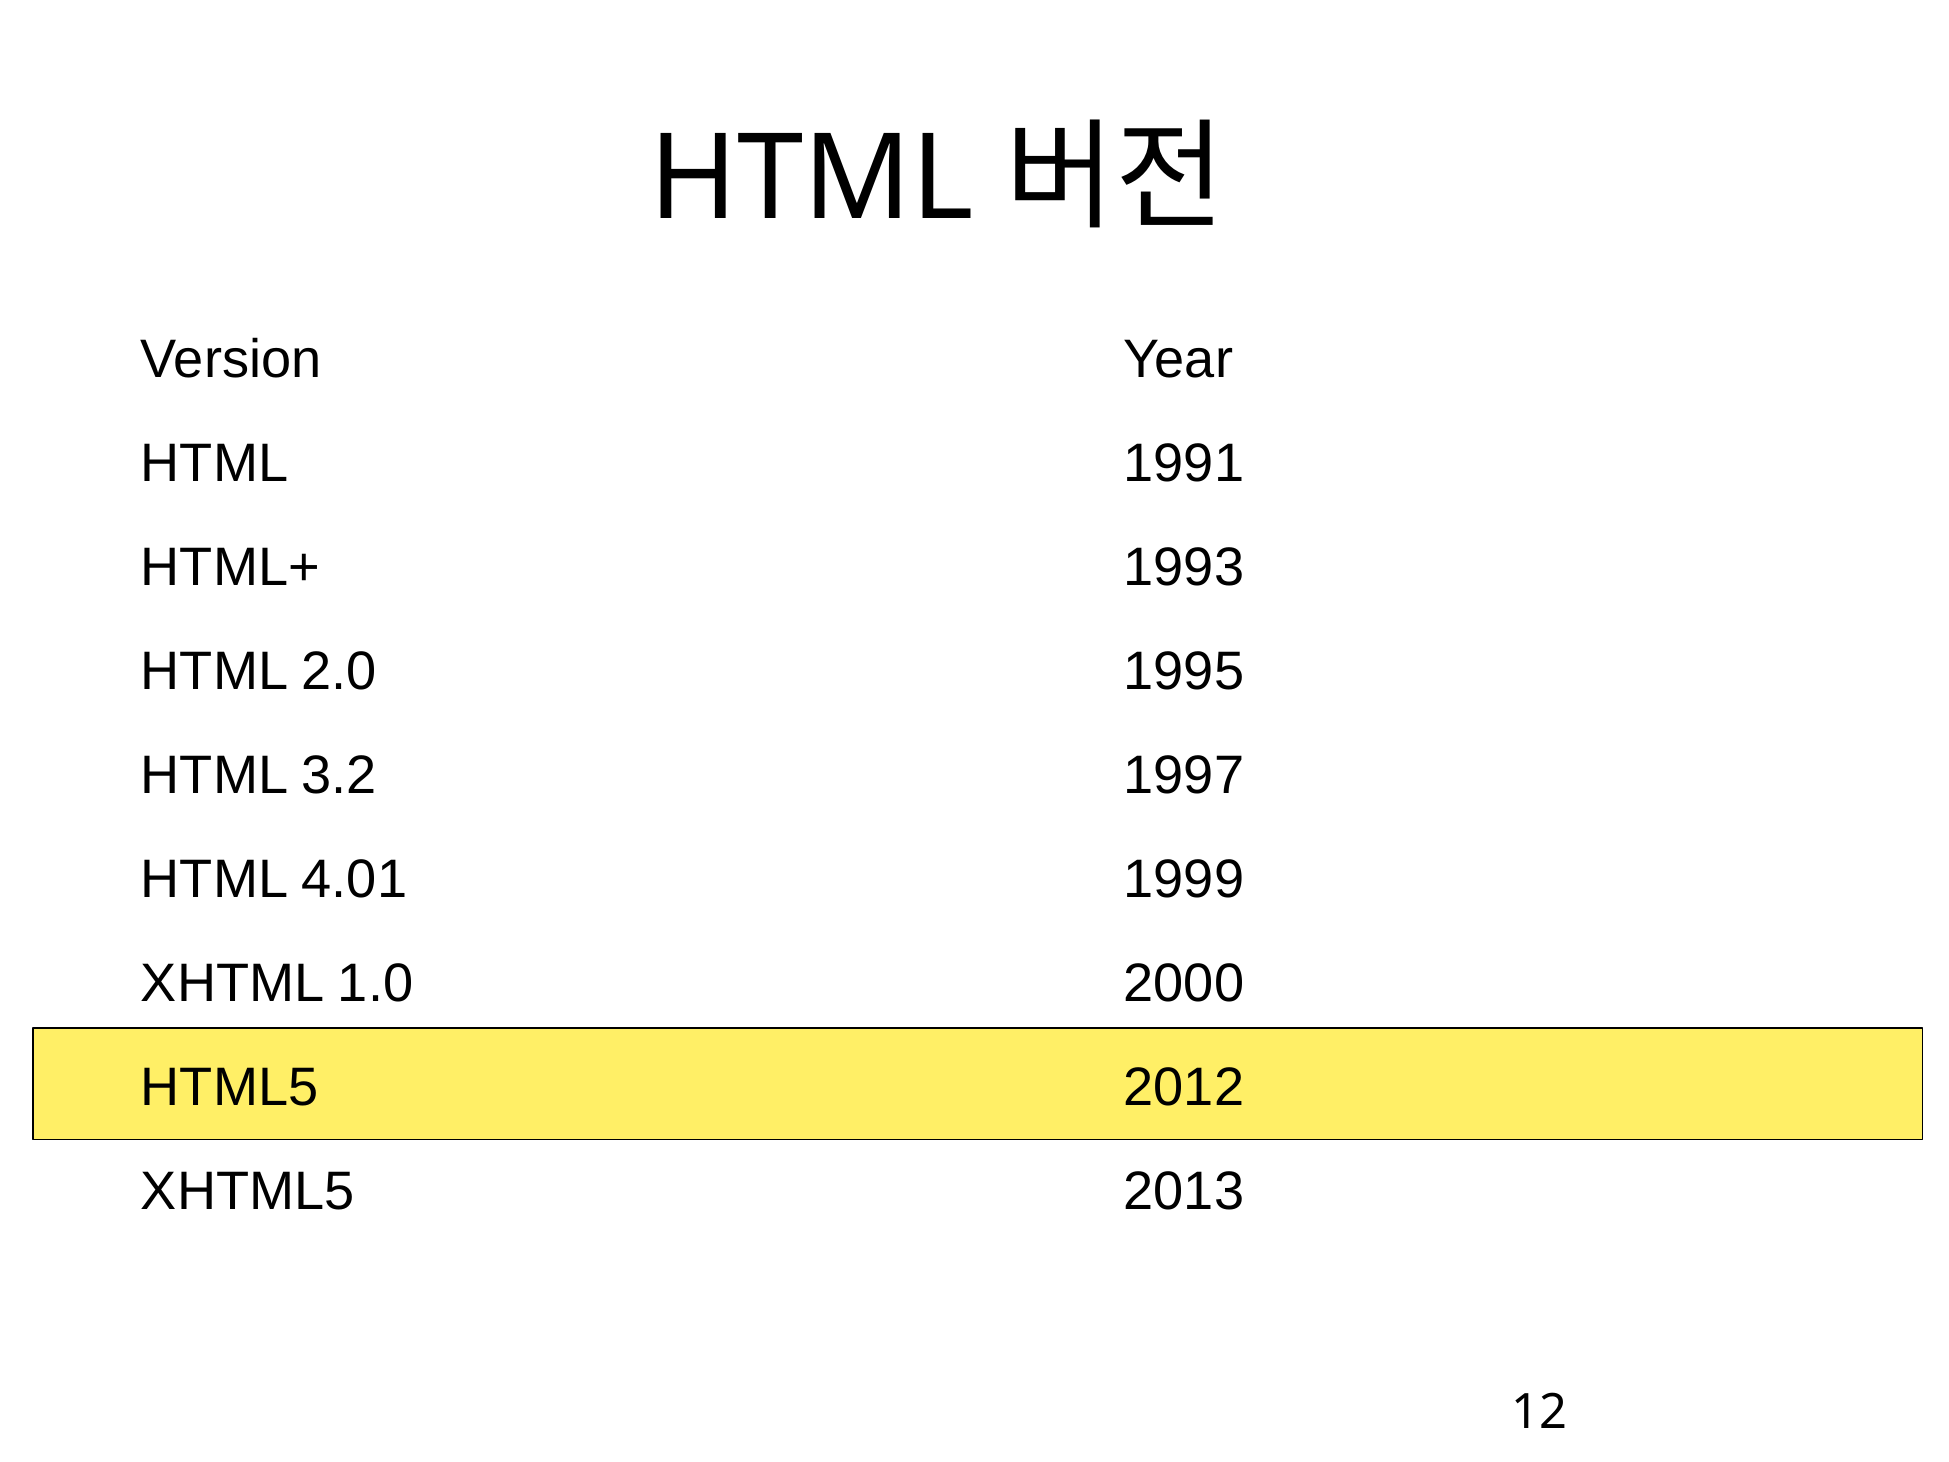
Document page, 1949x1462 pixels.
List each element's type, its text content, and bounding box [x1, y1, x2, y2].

table_cell 1991 [1110, 405, 1841, 509]
table_header Version [127, 300, 1110, 405]
table_header Year [1110, 300, 1841, 405]
text_box [1841, 1027, 1923, 1140]
table_cell HTML [127, 405, 1110, 509]
table_cell 1995 [1110, 613, 1841, 717]
table_cell 1999 [1110, 821, 1841, 925]
table_cell 2000 [1110, 925, 1841, 1029]
title HTML 버전 [156, 92, 1749, 255]
table_cell 2013 [1110, 1133, 1841, 1237]
table_cell 1993 [1110, 509, 1841, 613]
table_cell HTML 4.01 [127, 821, 1110, 925]
slide_number <숫자> [1496, 1372, 1899, 1462]
table_cell XHTML 1.0 [127, 925, 1110, 1029]
table_cell HTML 3.2 [127, 717, 1110, 821]
table_cell HTML 2.0 [127, 613, 1110, 717]
text_box [33, 1027, 127, 1140]
table_cell 2012 [1110, 1029, 1841, 1133]
table_cell HTML5 [127, 1029, 1110, 1133]
table_cell XHTML5 [127, 1133, 1110, 1237]
table_cell 1997 [1110, 717, 1841, 821]
table_cell HTML+ [127, 509, 1110, 613]
